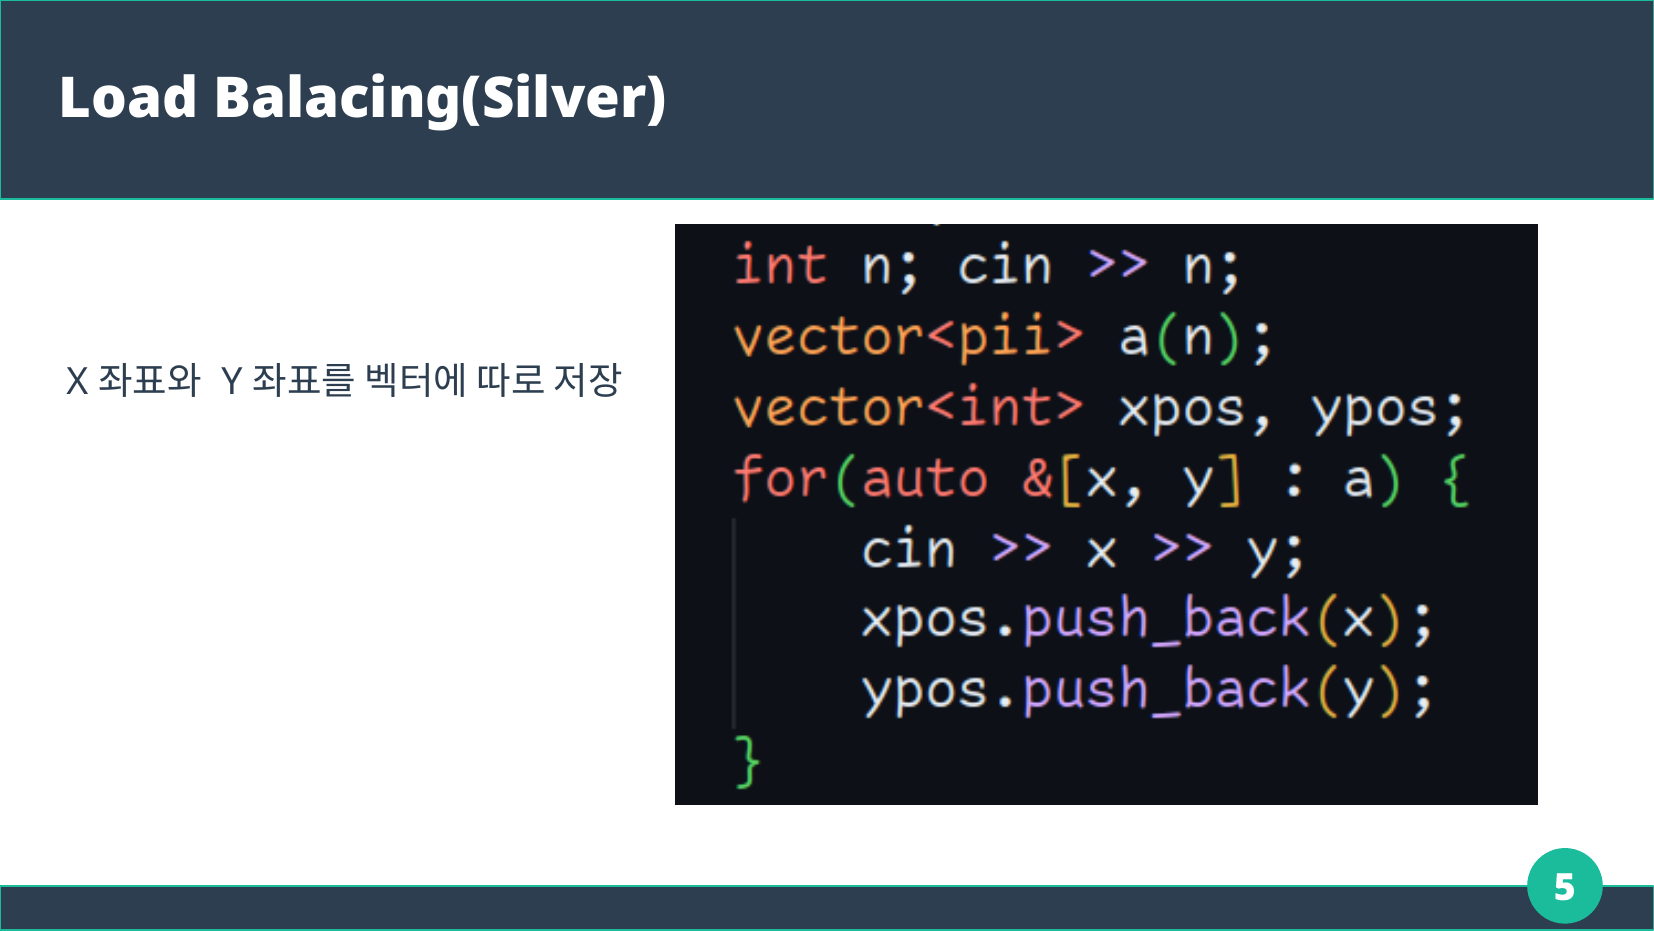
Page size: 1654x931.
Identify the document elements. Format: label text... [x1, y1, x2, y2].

text_box X좌표와 Y좌표를 벡터에 따로 저장 [51, 343, 638, 413]
picture [675, 224, 1538, 805]
title Load Balacing(Silver) [59, 37, 1595, 155]
